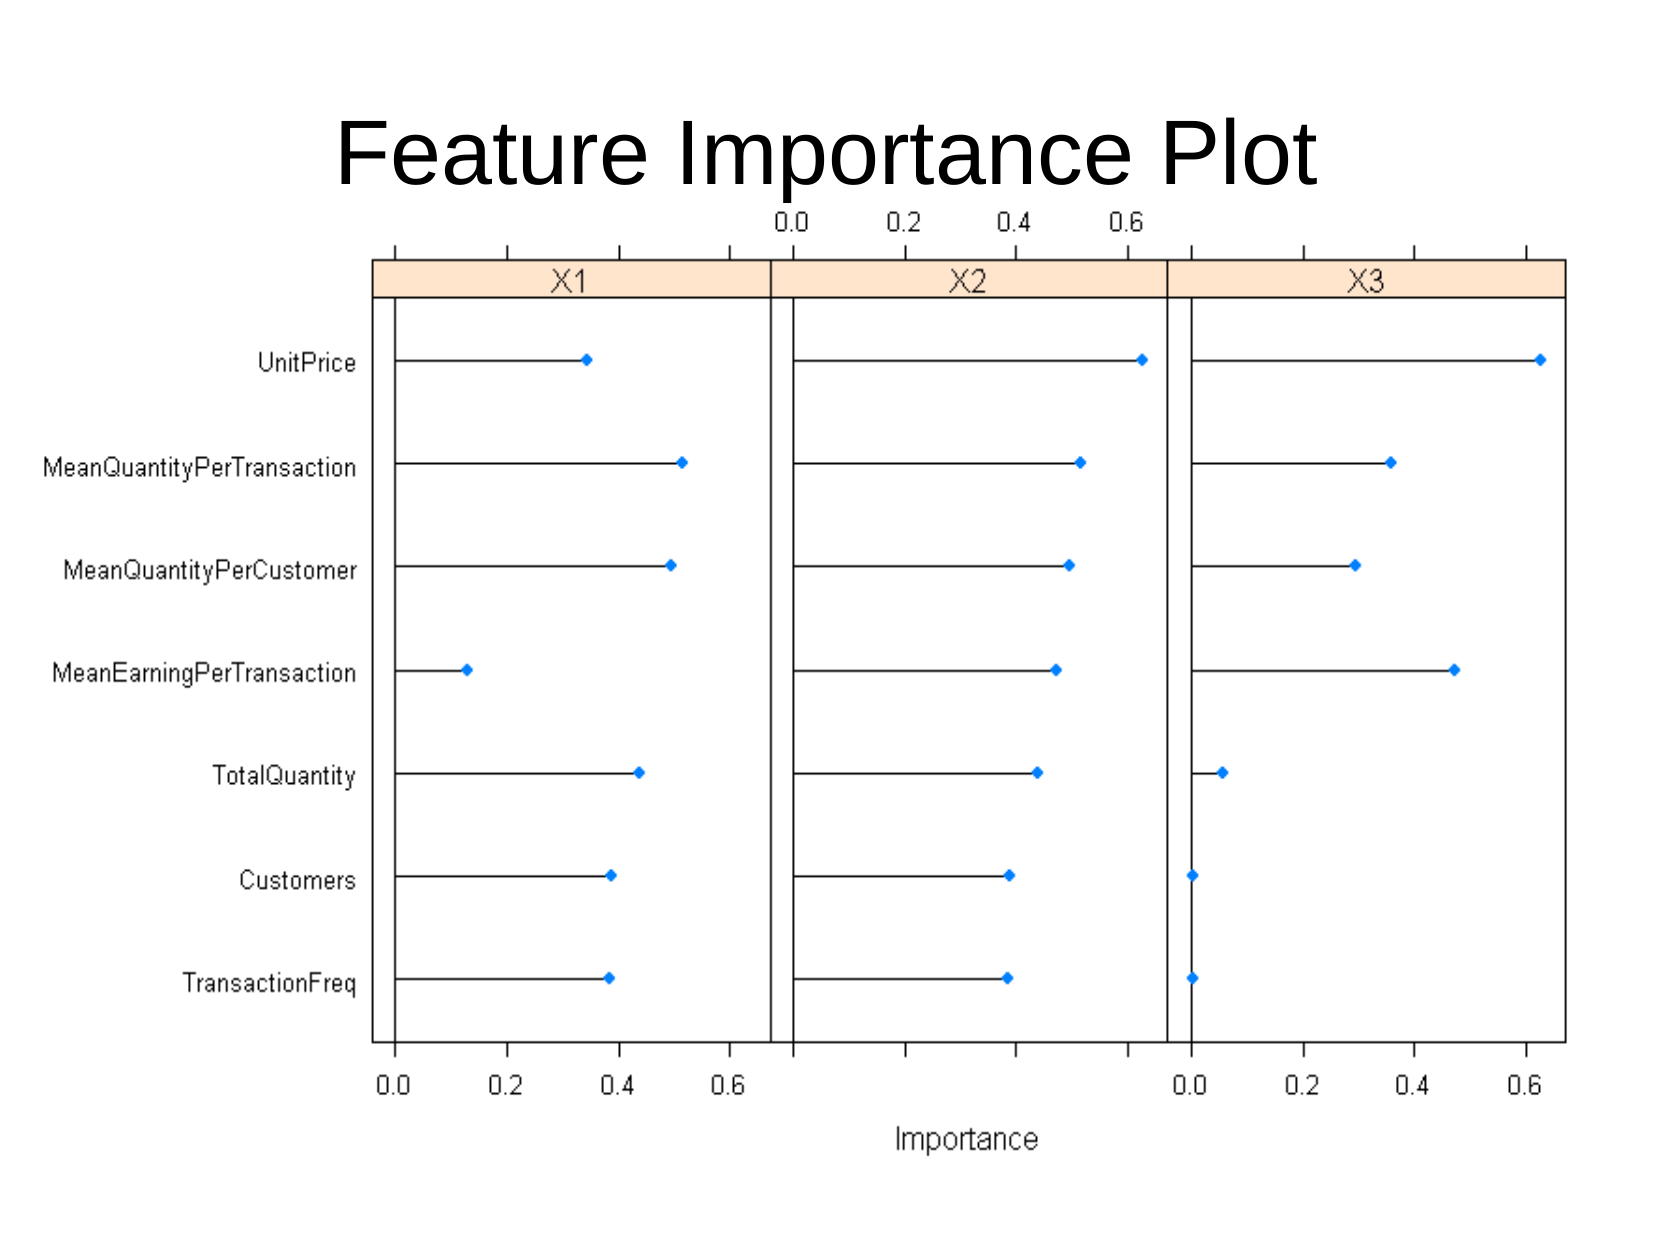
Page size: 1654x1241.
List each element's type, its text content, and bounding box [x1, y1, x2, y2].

picture [0, 147, 1625, 1182]
title Feature Importance Plot [82, 49, 1571, 257]
